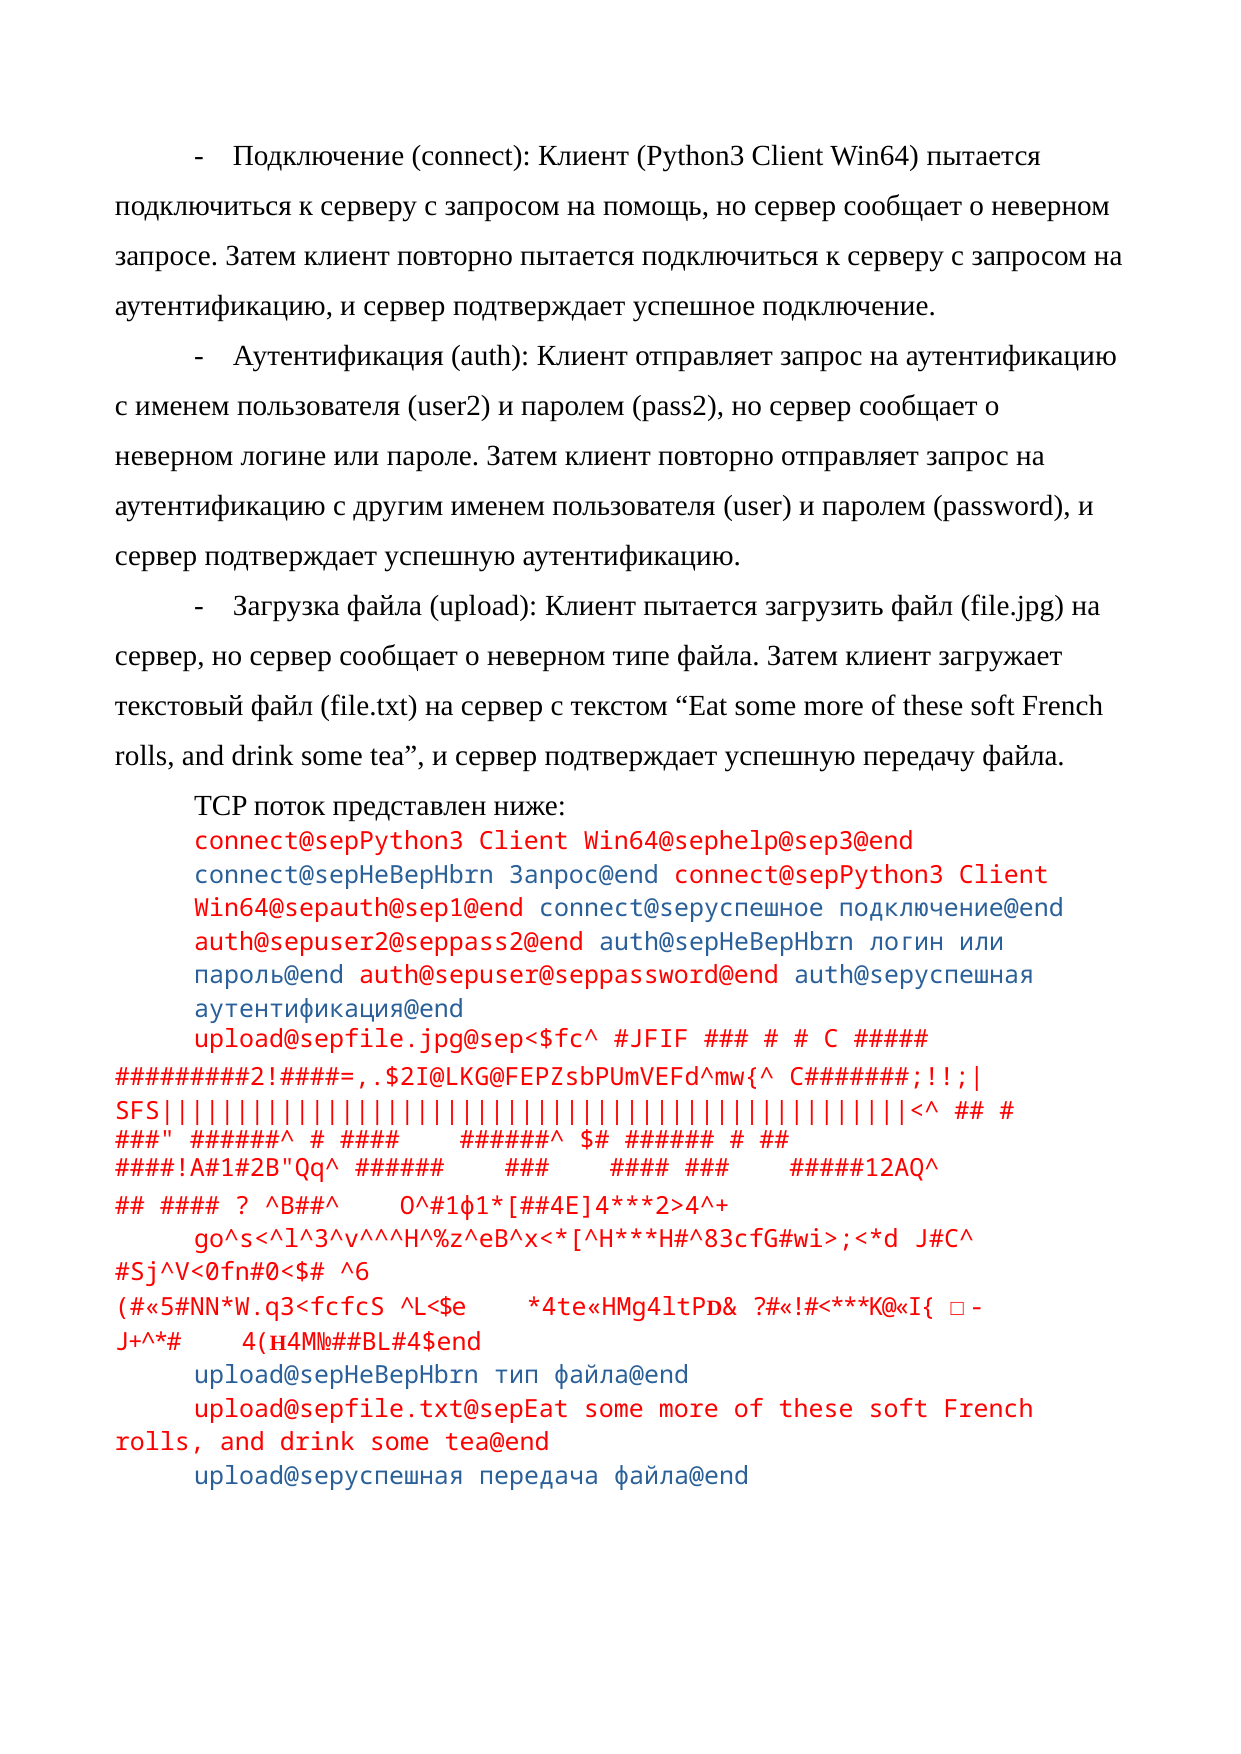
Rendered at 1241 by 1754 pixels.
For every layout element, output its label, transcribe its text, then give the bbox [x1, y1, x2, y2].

text_box - Подключение (connect): Клиент (Python3 Client Win64) пытается подключиться к серверу с запросом на помощь, но сервер сообщает о неверном запросе. Затем клиент повторно пытается подключиться к серверу с запросом на аутентификацию, и сервер подтверждает успешное подключение. - Аутентификация (auth): Клиент отправляет запрос на аутентификацию с именем пользователя (user2) и паролем (pass2), но сервер сообщает о неверном логине или пароле. Затем клиент повторно отправляет запрос на аутентификацию с другим именем пользователя (user) и паролем (password), и сервер подтверждает успешную аутентификацию. - Загрузка файла (upload): Клиент пытается загрузить файл (file.jpg) на сервер, но сервер сообщает о неверном типе файла. Затем клиент загружает текстовый файл (file.txt) на сервер с текстом “Eat some more of these soft French rolls, and drink some tea”, и сервер подтверждает успешную передачу файла. TCP поток представлен ниже: connect@sepPython3 Client Win64@sephelp@sep3@end connect@sepHeBepHbrn 3anpoc@end connect@sepPython3 Client Win64@sepauth@sep1@end connect@sepуспешное подключение@end auth@sepuser2@seppass2@end auth@sepHeBepHbrn логин или пароль@end auth@sepuser@seppassword@end auth@sepуспешная аутентификация@end upload@sepfile.jpg@sep<$fc^ #JFIF ### # # C ##### #########2!####=,.$2I@LKG@FEPZsbPUmVEFd^mw{^ C#######;!!;|SFS||||||||||||||||||||||||||||||||||||||||||||||||||<^ ## # ###" ######^ # #### ######^ $# ###### # ## ####!A#1#2B"Qq^ ###### ### #### ### #####12AQ^ ## #### ? ^B##^ О^#1ф1*[##4Е]4***2>4^+ go^s<^l^3^v^^^H^%z^eB^x<*[^H***H#^83cfG#wi>;<*d j#c^ #Sj^V<0fn#0<$# ^6 (#«5#NN*W.q3<fcfcS ^L<$e *4te«HMg4ltPD& ?#«!#<***K@«I{ □ - J+^*# 4(H4M№##BL#4$end upload@sepHeBepHbrn тип файла@end upload@sepfile.txt@sepEat some more of these soft French rolls, and drink some tea@end upload@sepуспешная передача файла@end [115, 121, 1125, 1562]
